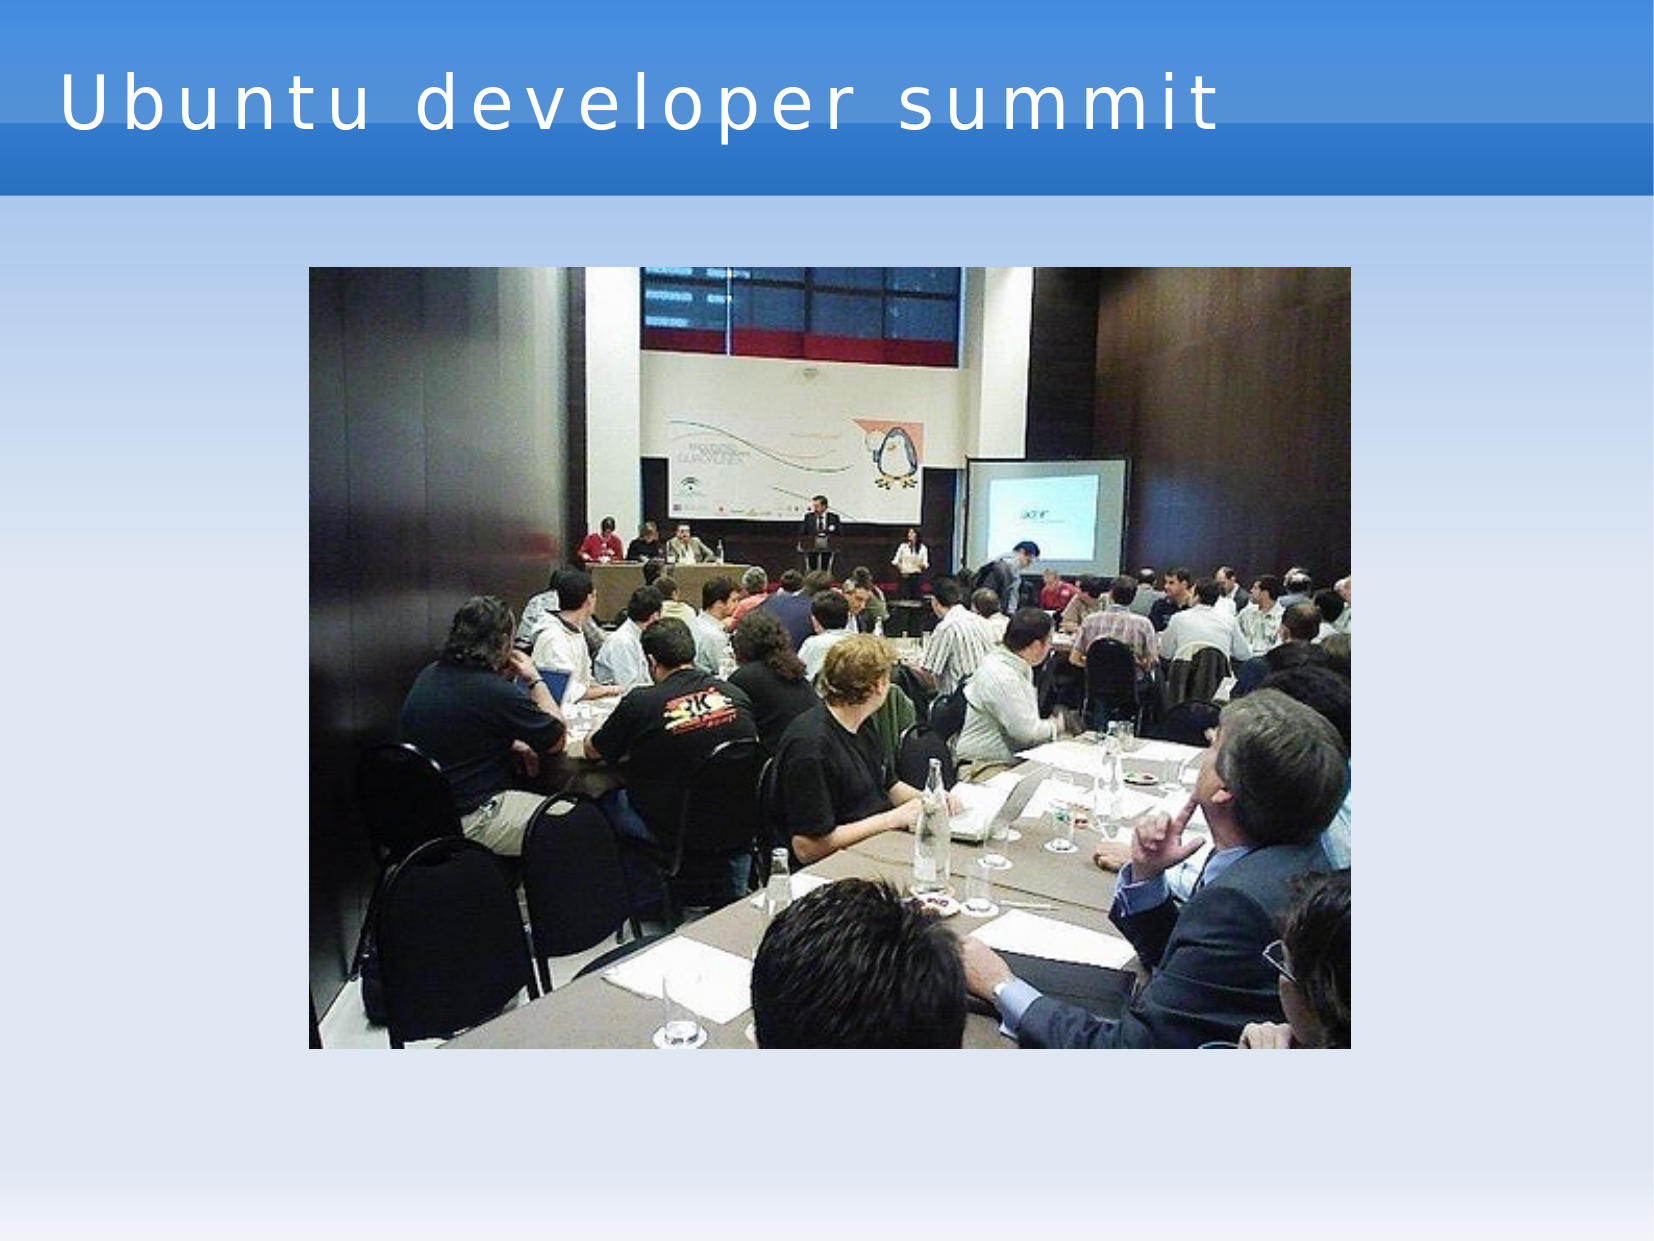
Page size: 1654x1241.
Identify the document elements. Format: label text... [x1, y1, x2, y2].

picture [0, 0, 1654, 1241]
title Ubuntu developer summit [59, 29, 1270, 178]
